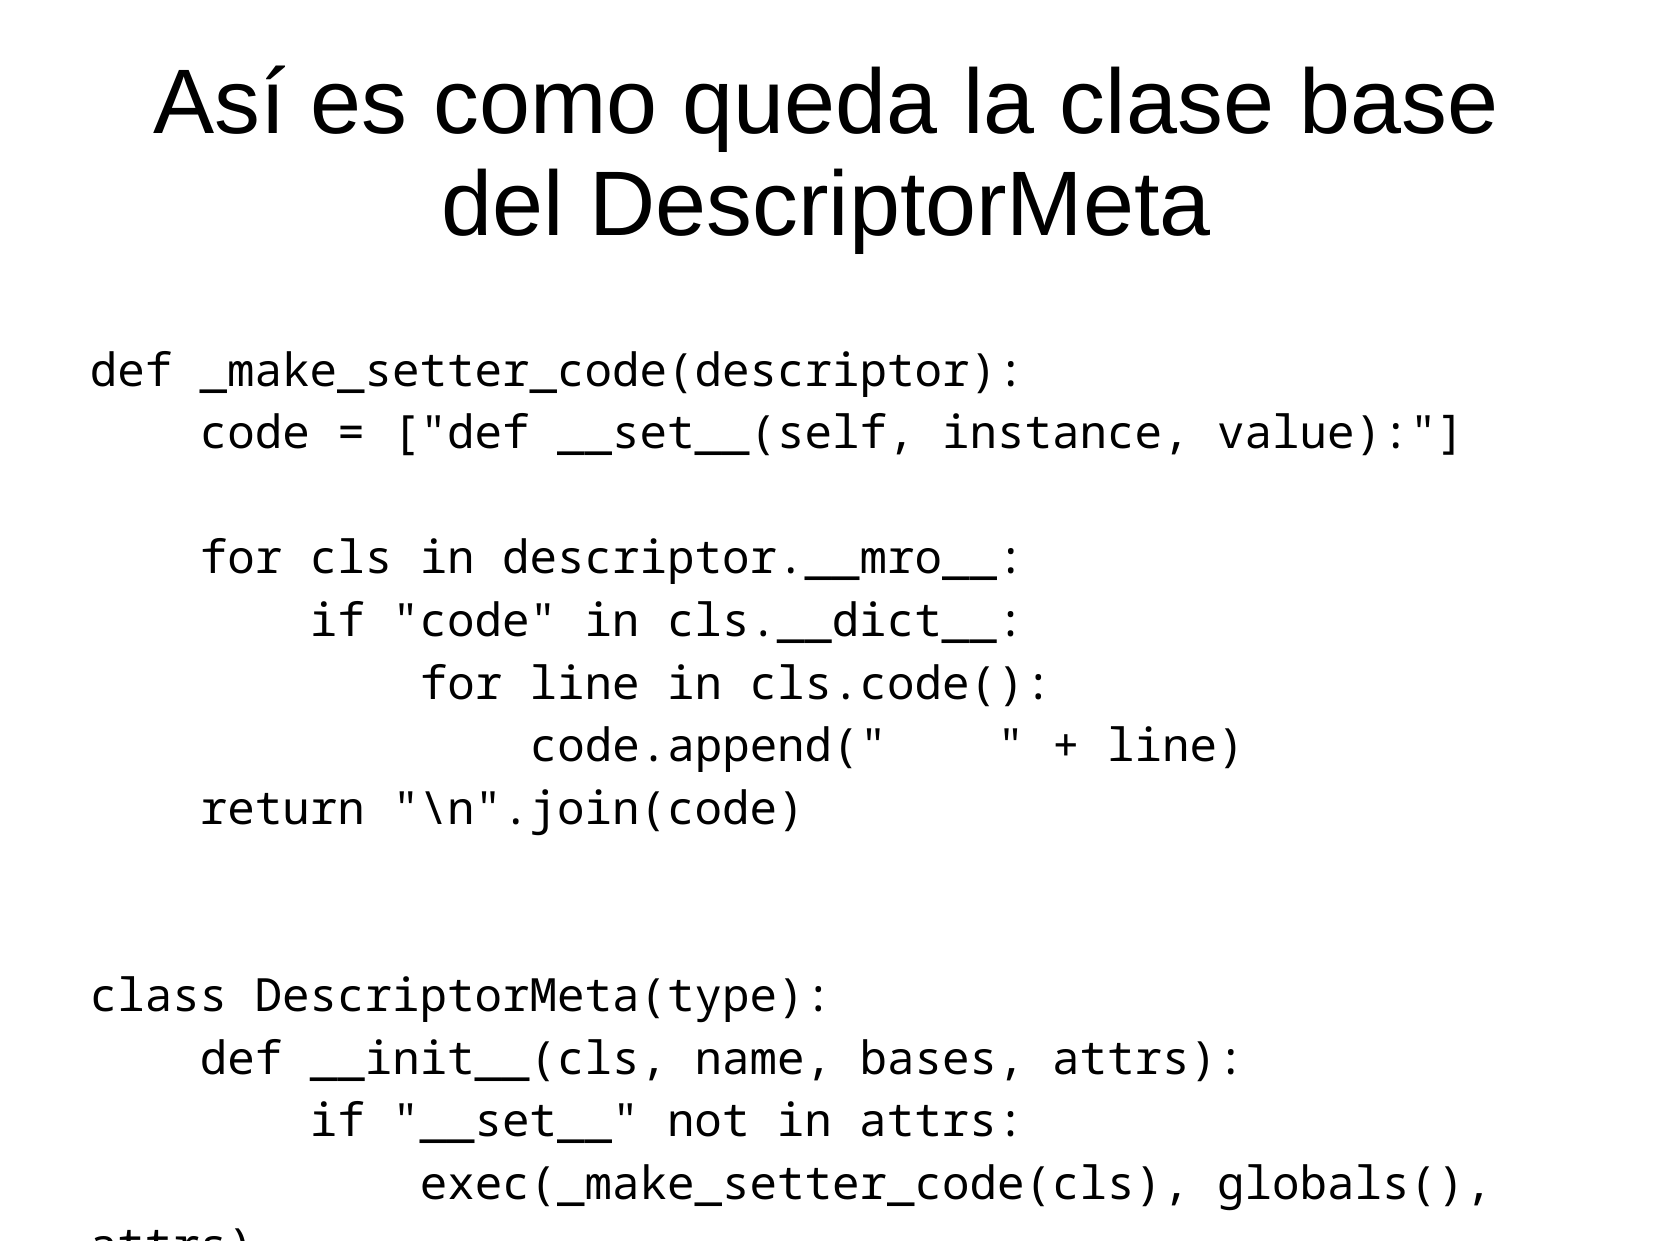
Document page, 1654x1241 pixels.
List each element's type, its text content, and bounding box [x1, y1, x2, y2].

text_box def _make_setter_code(descriptor): code = ["def __set__(self, instance, value):"] for cls in descriptor.__mro__: if "code" in cls.__dict__: for line in cls.code(): code.append(" " + line) return "\n".join(code) class DescriptorMeta(type): def __init__(cls, name, bases, attrs): if "__set__" not in attrs: exec(_make_setter_code(cls), globals(), attrs) setattr(cls, "__set__", attrs["__set__"]) return super().__init__(name, bases, attrs) [75, 330, 1606, 1123]
title Así es como queda la clase base del DescriptorMeta [82, 49, 1571, 257]
